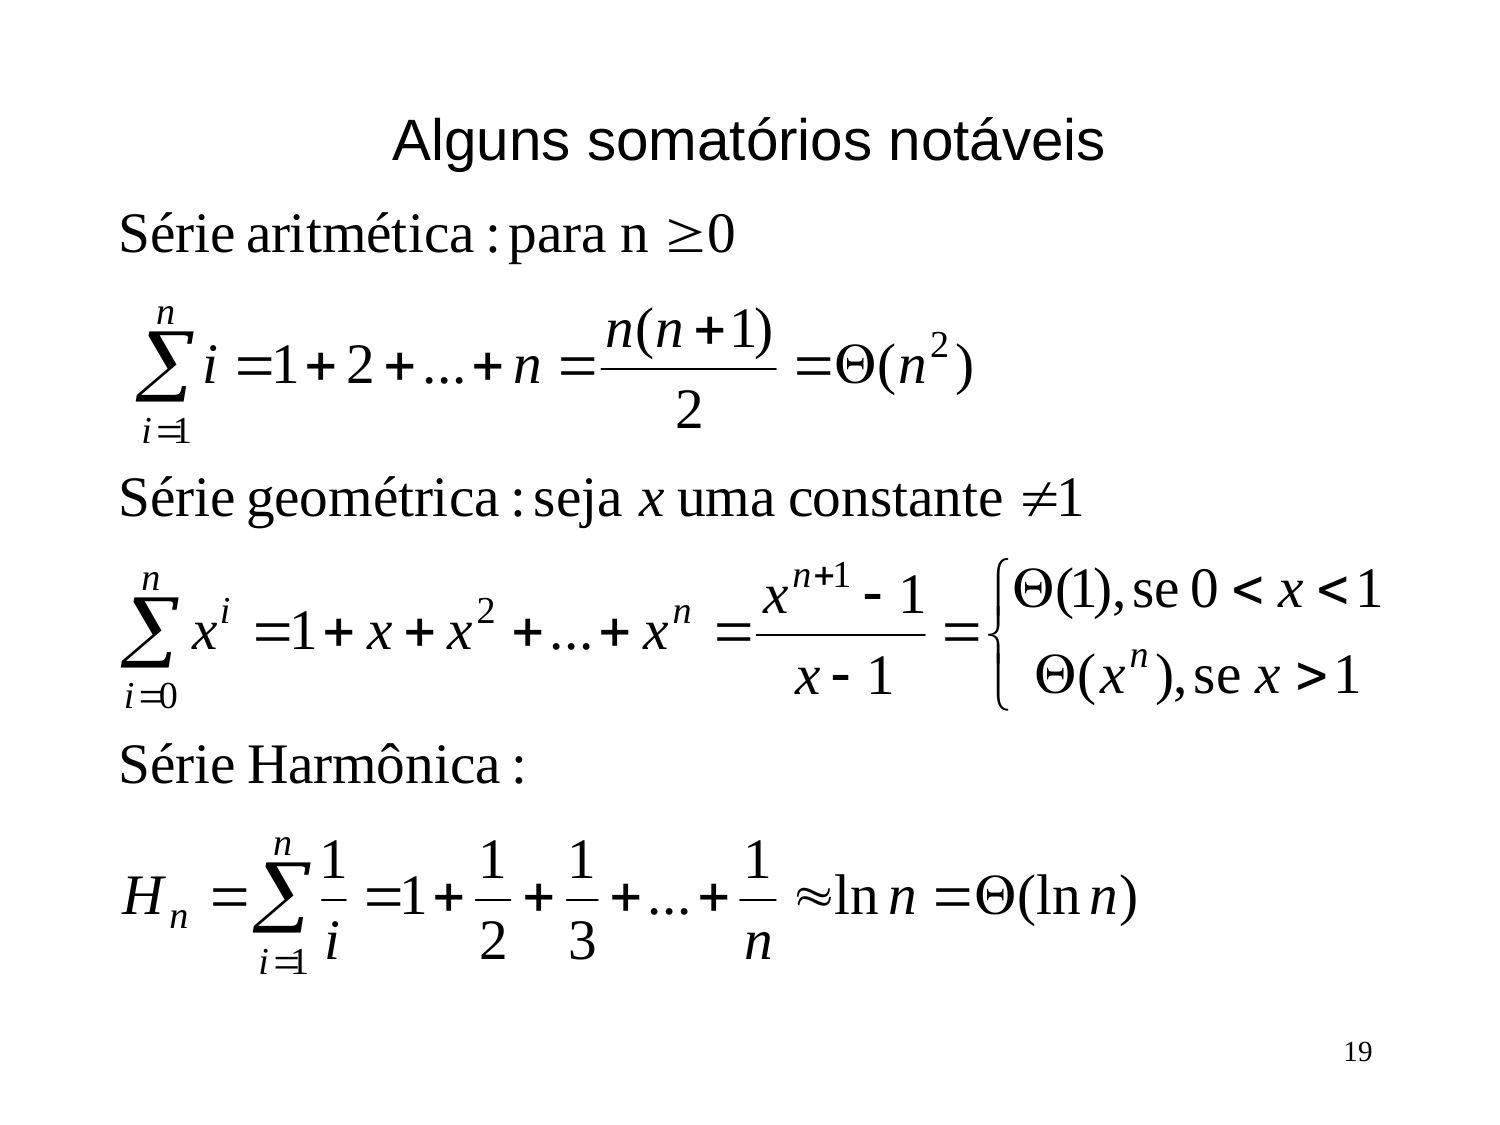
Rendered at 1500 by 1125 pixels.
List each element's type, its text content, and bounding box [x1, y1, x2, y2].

chart [112, 202, 1388, 986]
title Alguns somatórios notáveis [112, 99, 1388, 175]
